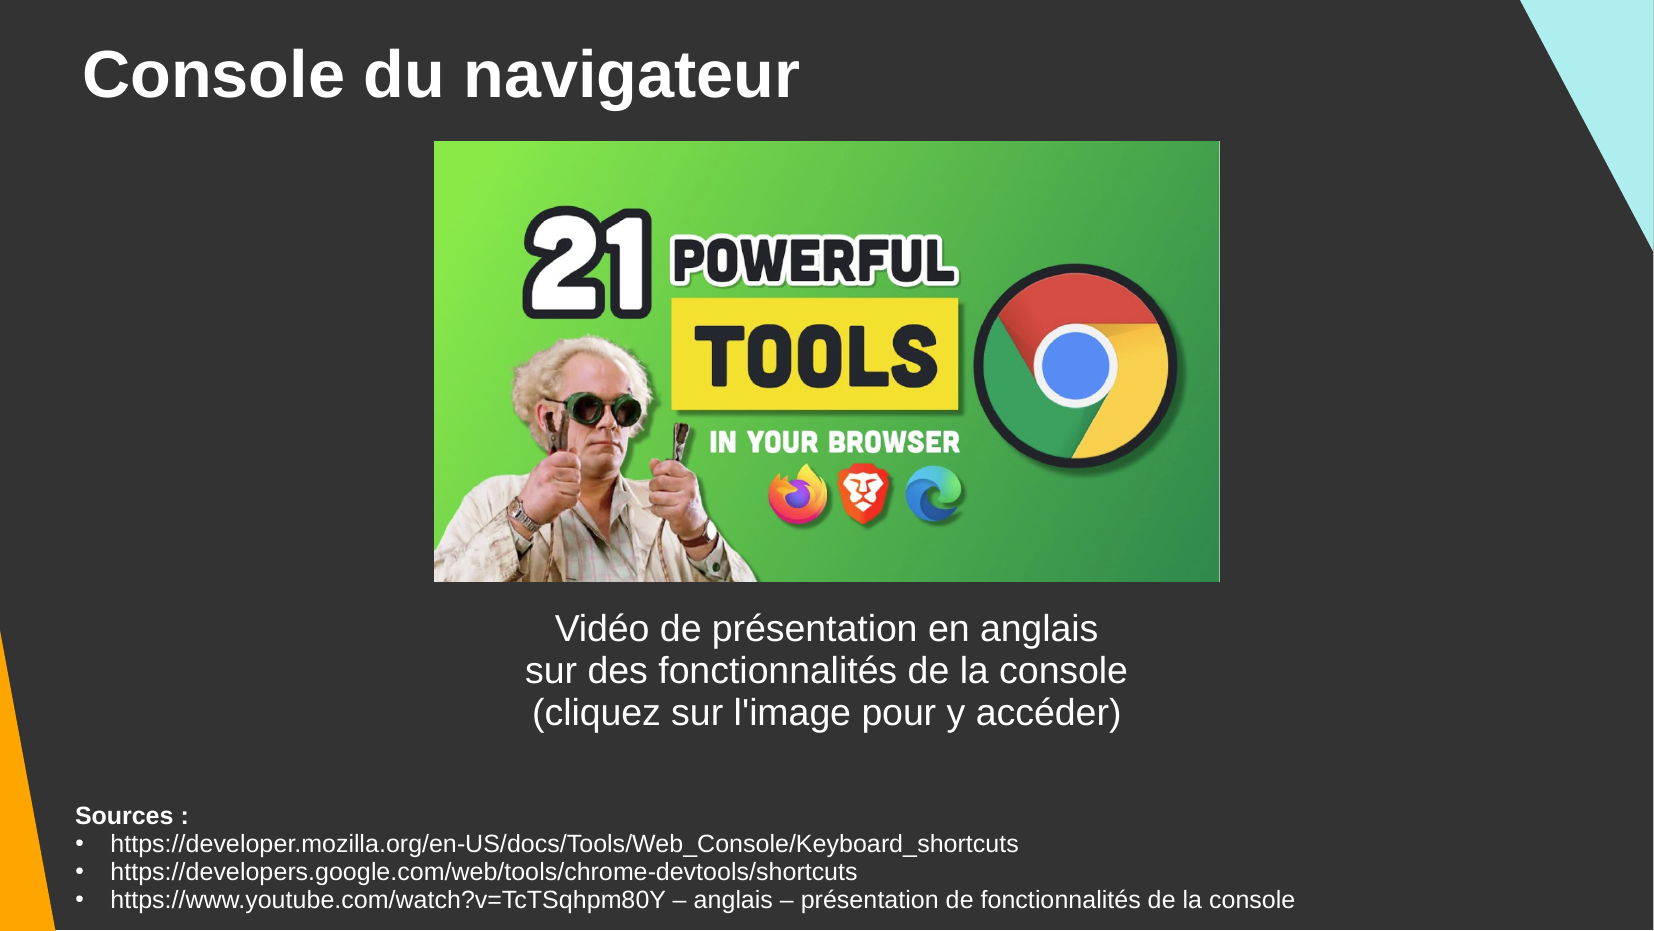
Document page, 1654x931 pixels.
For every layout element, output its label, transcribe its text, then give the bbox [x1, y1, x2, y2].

text_box [1520, 0, 1654, 254]
title Console du navigateur [82, 37, 1571, 114]
text_box Vidéo de présentation en anglais sur des fonctionnalités de la console (cliquez sur l'image pour y accéder) [490, 599, 1164, 795]
picture [434, 141, 1220, 582]
text_box [0, 630, 56, 931]
text_box Sources : https://developer.mozilla.org/en-US/docs/Tools/Web_Console/Keyboard_shortcuts https://developers.google.com/web/tools/chrome-devtools/shortcuts https://www.youtube.com/watch?v=TcTSqhpm80Y – anglais – présentation de fonctionnalités de la console [60, 794, 1546, 931]
